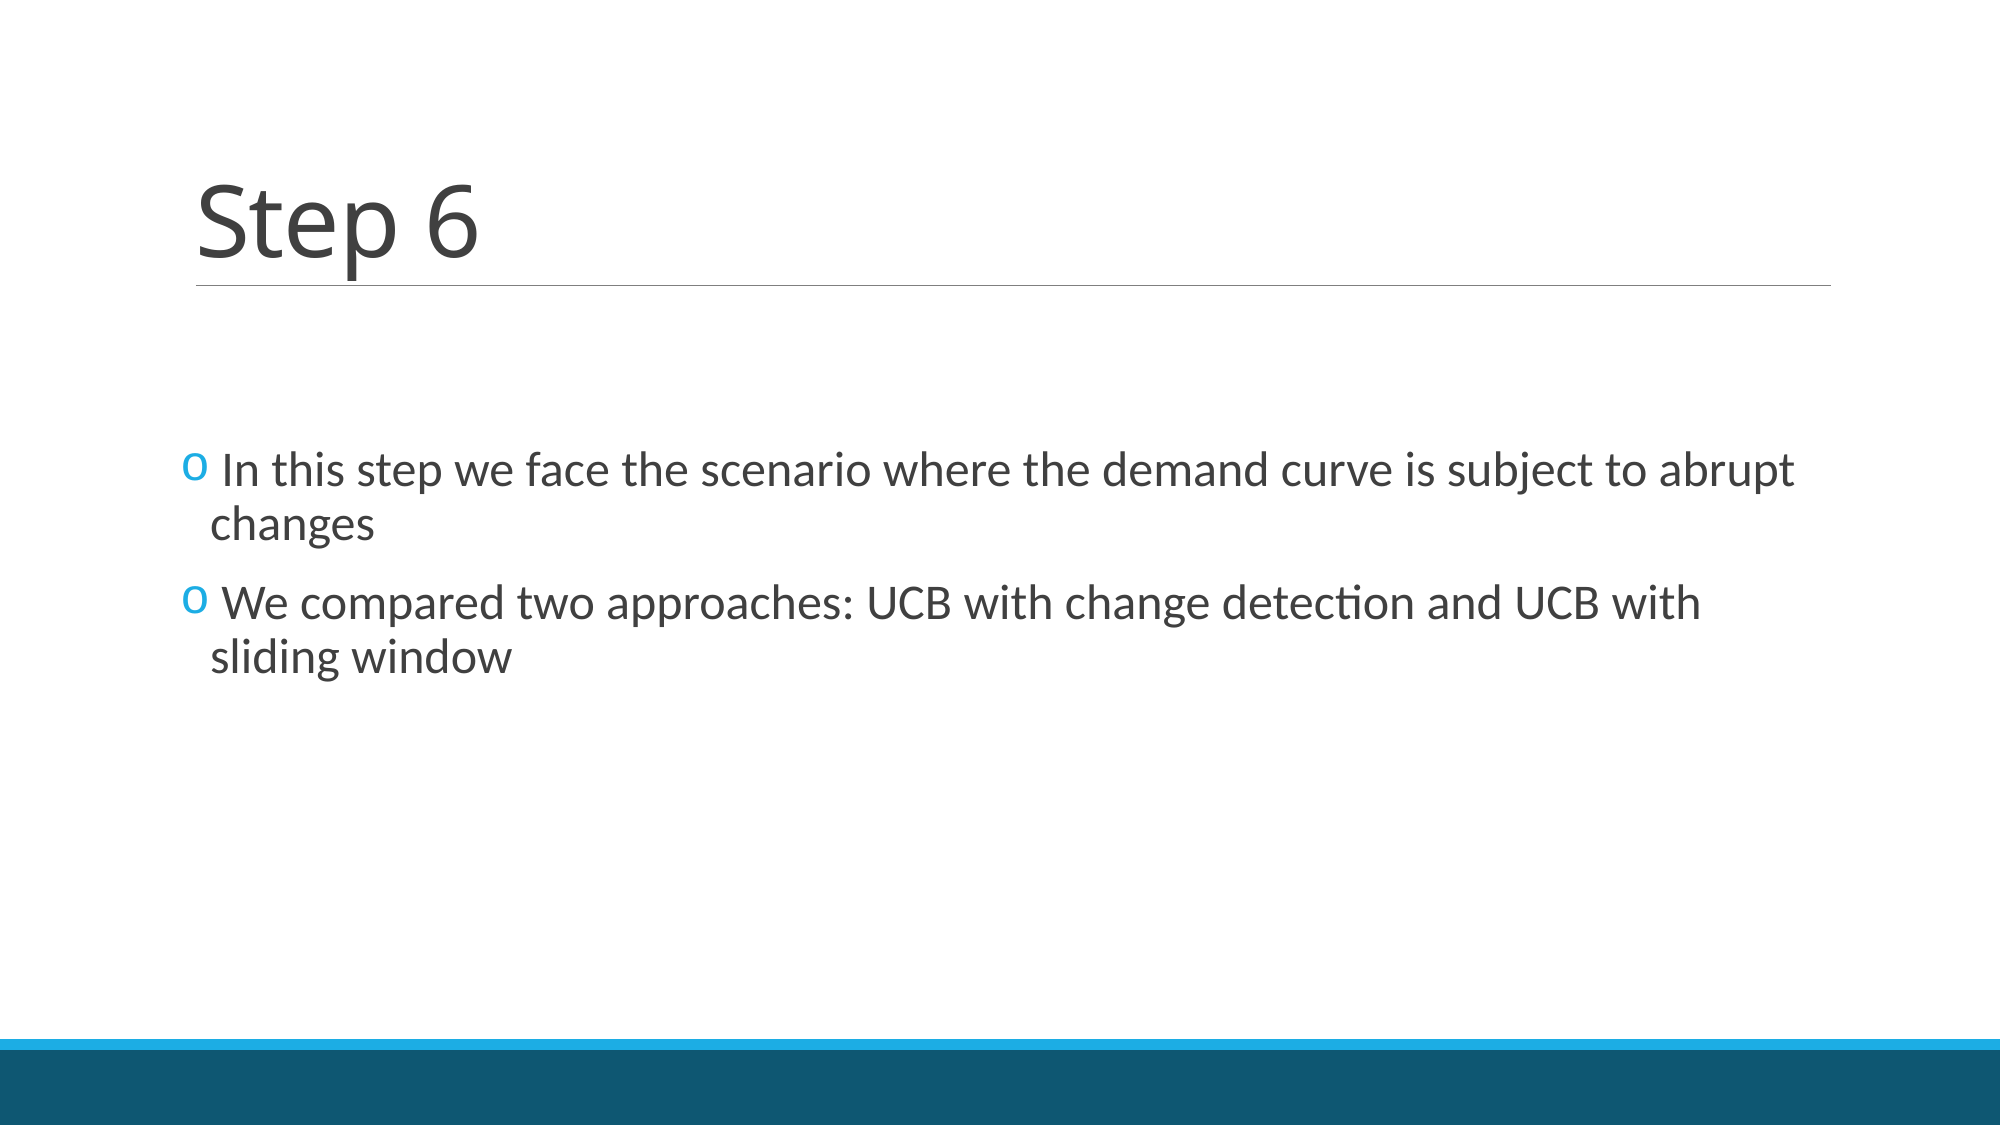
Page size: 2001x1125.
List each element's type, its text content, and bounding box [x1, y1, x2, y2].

list In this step we face the scenario where the demand curve is subject to abrupt changes We compared two approaches: UCB with change detection and UCB with sliding window [180, 435, 1831, 937]
title Step 6 [180, 47, 1831, 286]
